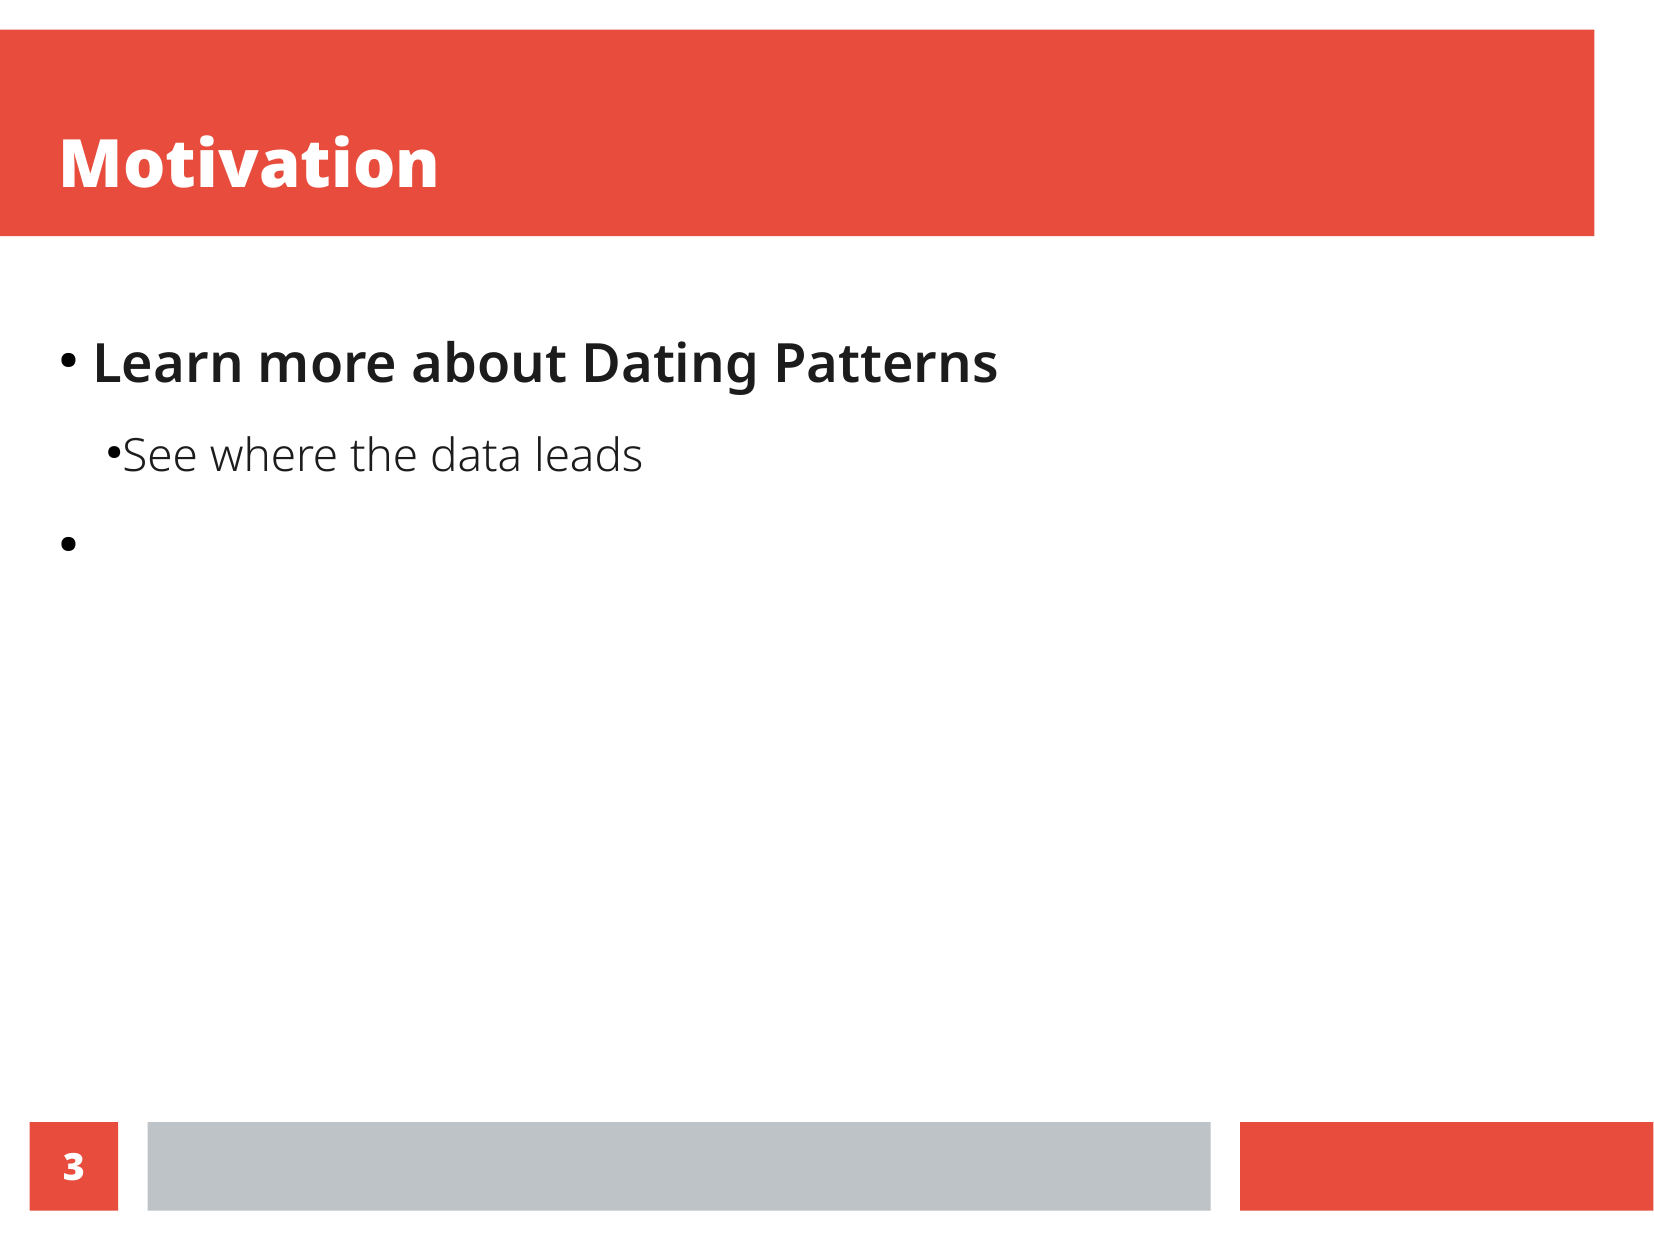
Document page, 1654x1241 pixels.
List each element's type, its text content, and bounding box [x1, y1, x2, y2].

title Motivation [59, 59, 1595, 207]
list Learn more about Dating Patterns See where the data leads [59, 324, 1565, 1093]
